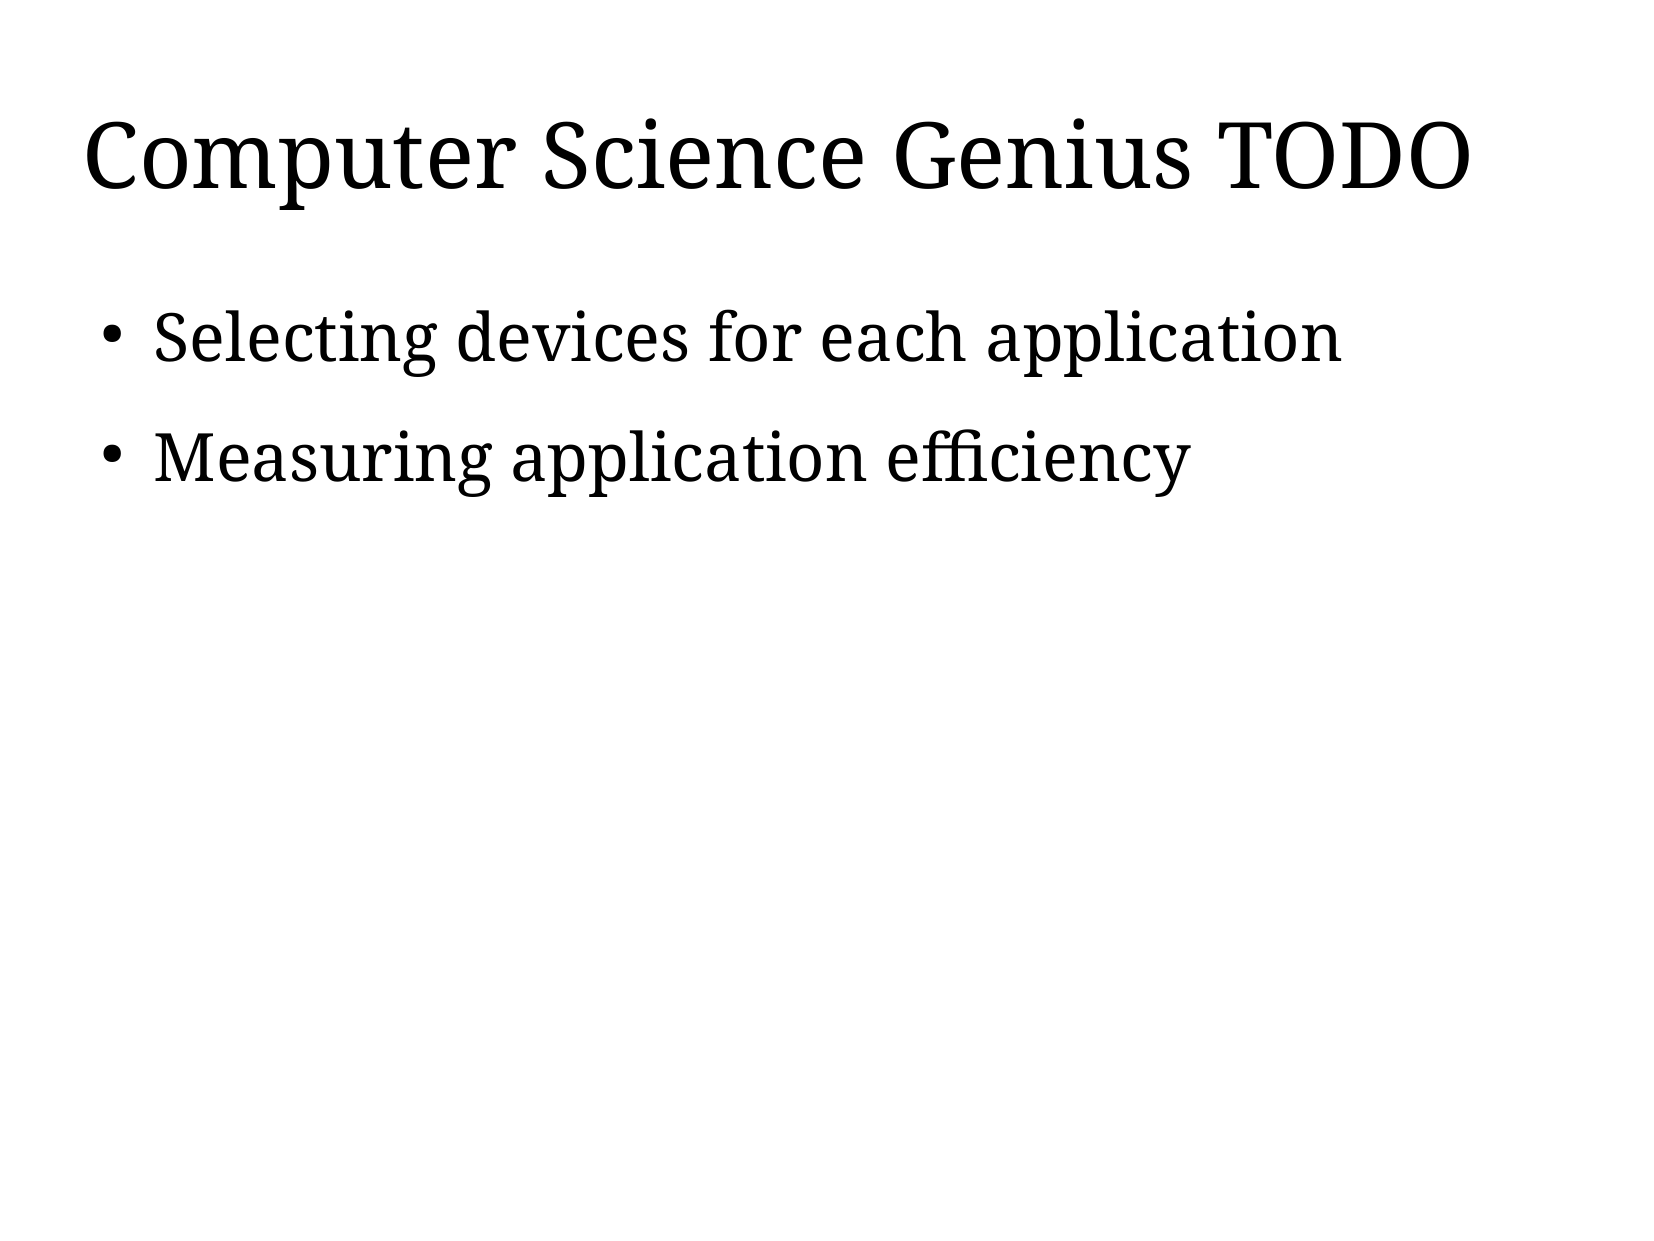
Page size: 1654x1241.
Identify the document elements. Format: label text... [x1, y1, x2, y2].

title Computer Science Genius TODO [82, 49, 1571, 257]
list Selecting devices for each application Measuring application efficiency [82, 290, 1571, 1094]
